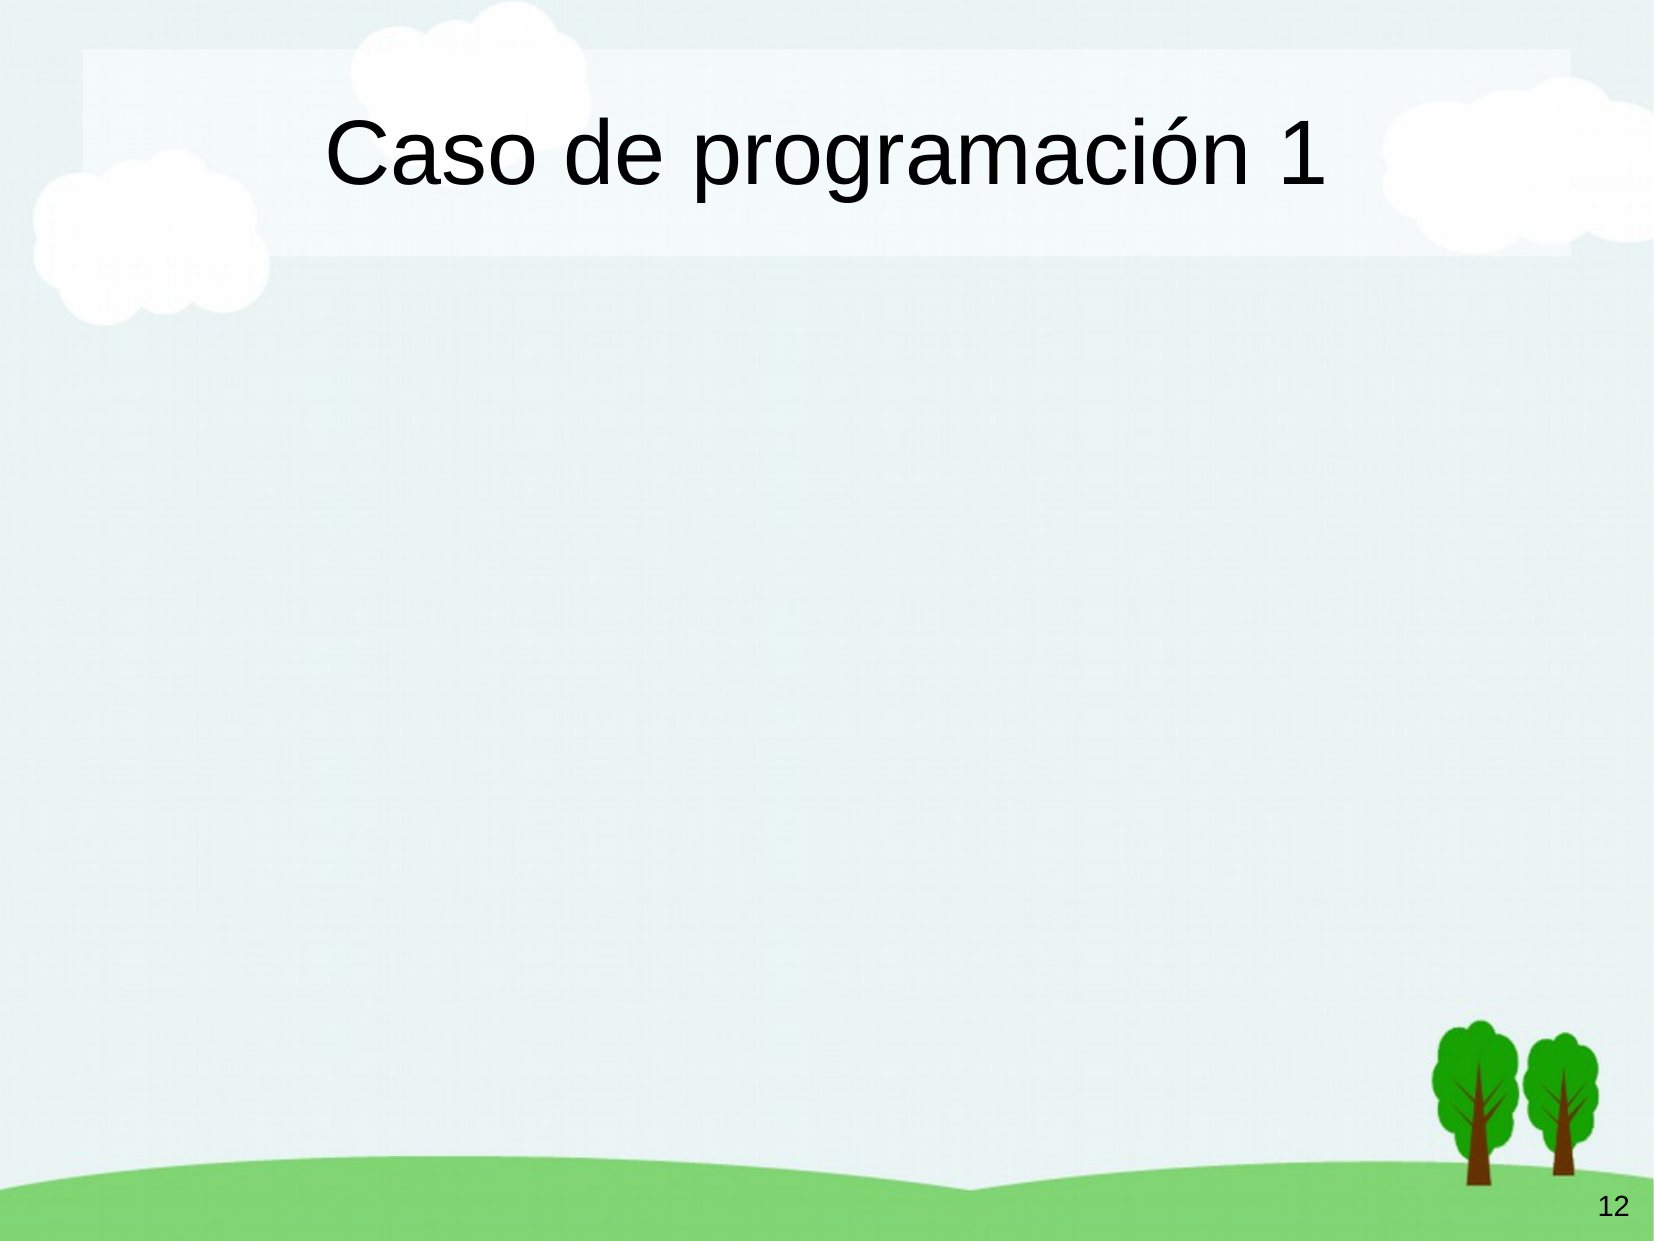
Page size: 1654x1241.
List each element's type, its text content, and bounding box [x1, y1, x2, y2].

title Caso de programación 1 [82, 49, 1571, 257]
picture [0, 0, 1654, 1241]
